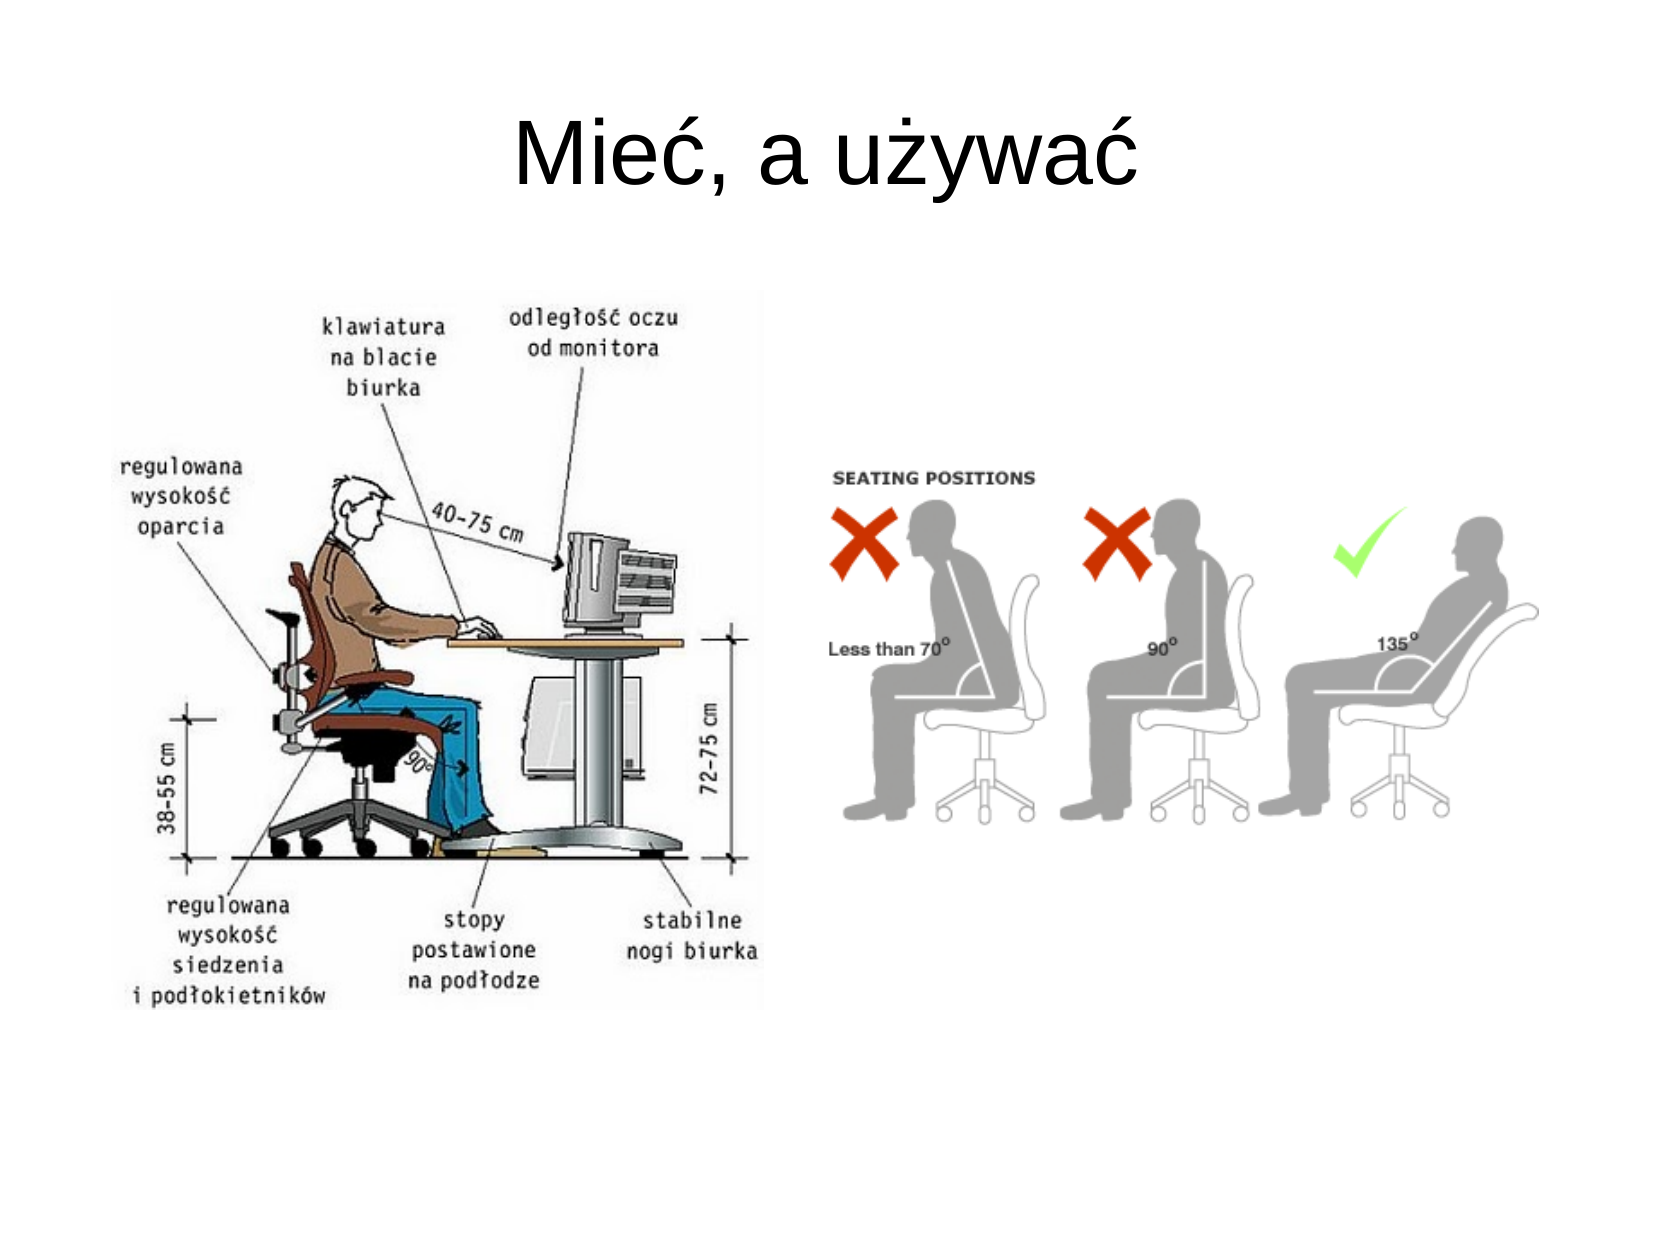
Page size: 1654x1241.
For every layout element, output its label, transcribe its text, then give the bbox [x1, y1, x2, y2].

picture [111, 290, 764, 1010]
title Mieć, a używać [82, 49, 1571, 257]
picture [828, 466, 1539, 834]
